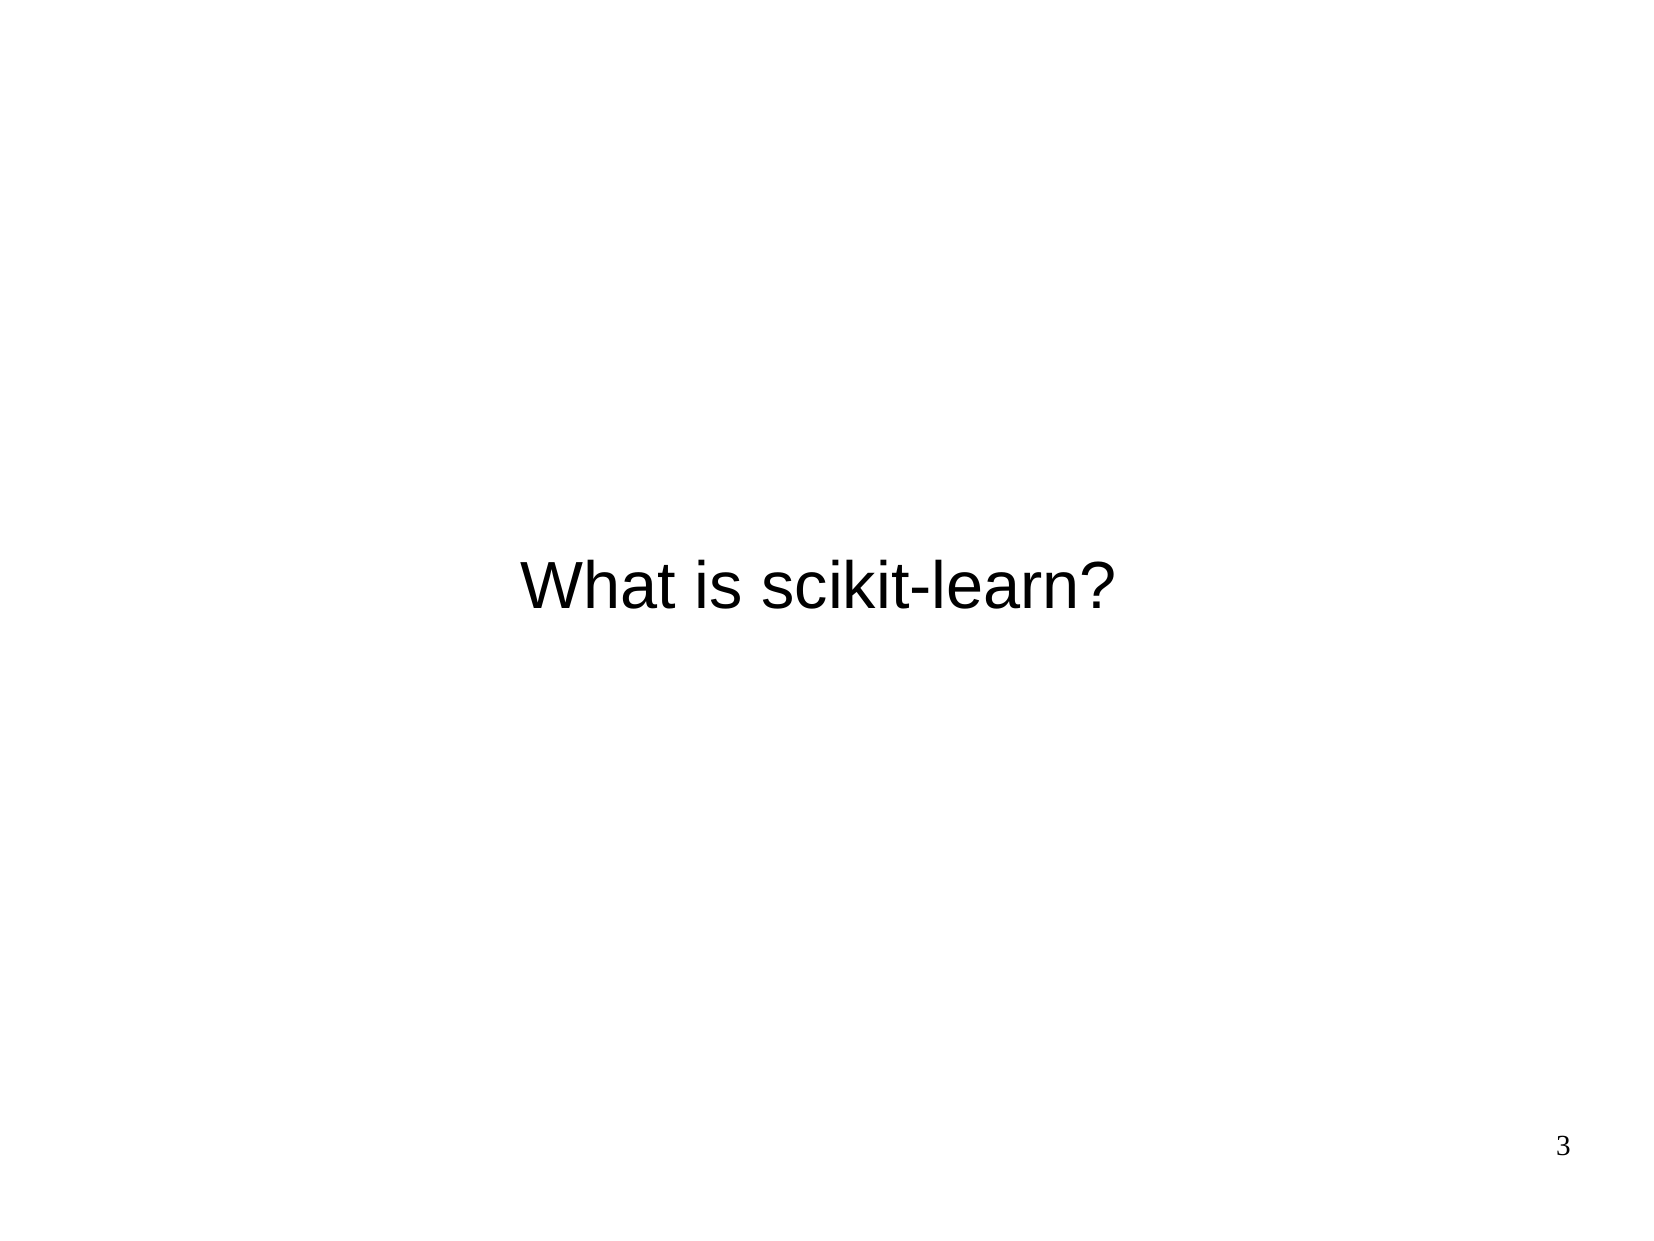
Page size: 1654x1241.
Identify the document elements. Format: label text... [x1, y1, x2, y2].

subtitle What is scikit-learn? [75, 105, 1564, 1066]
